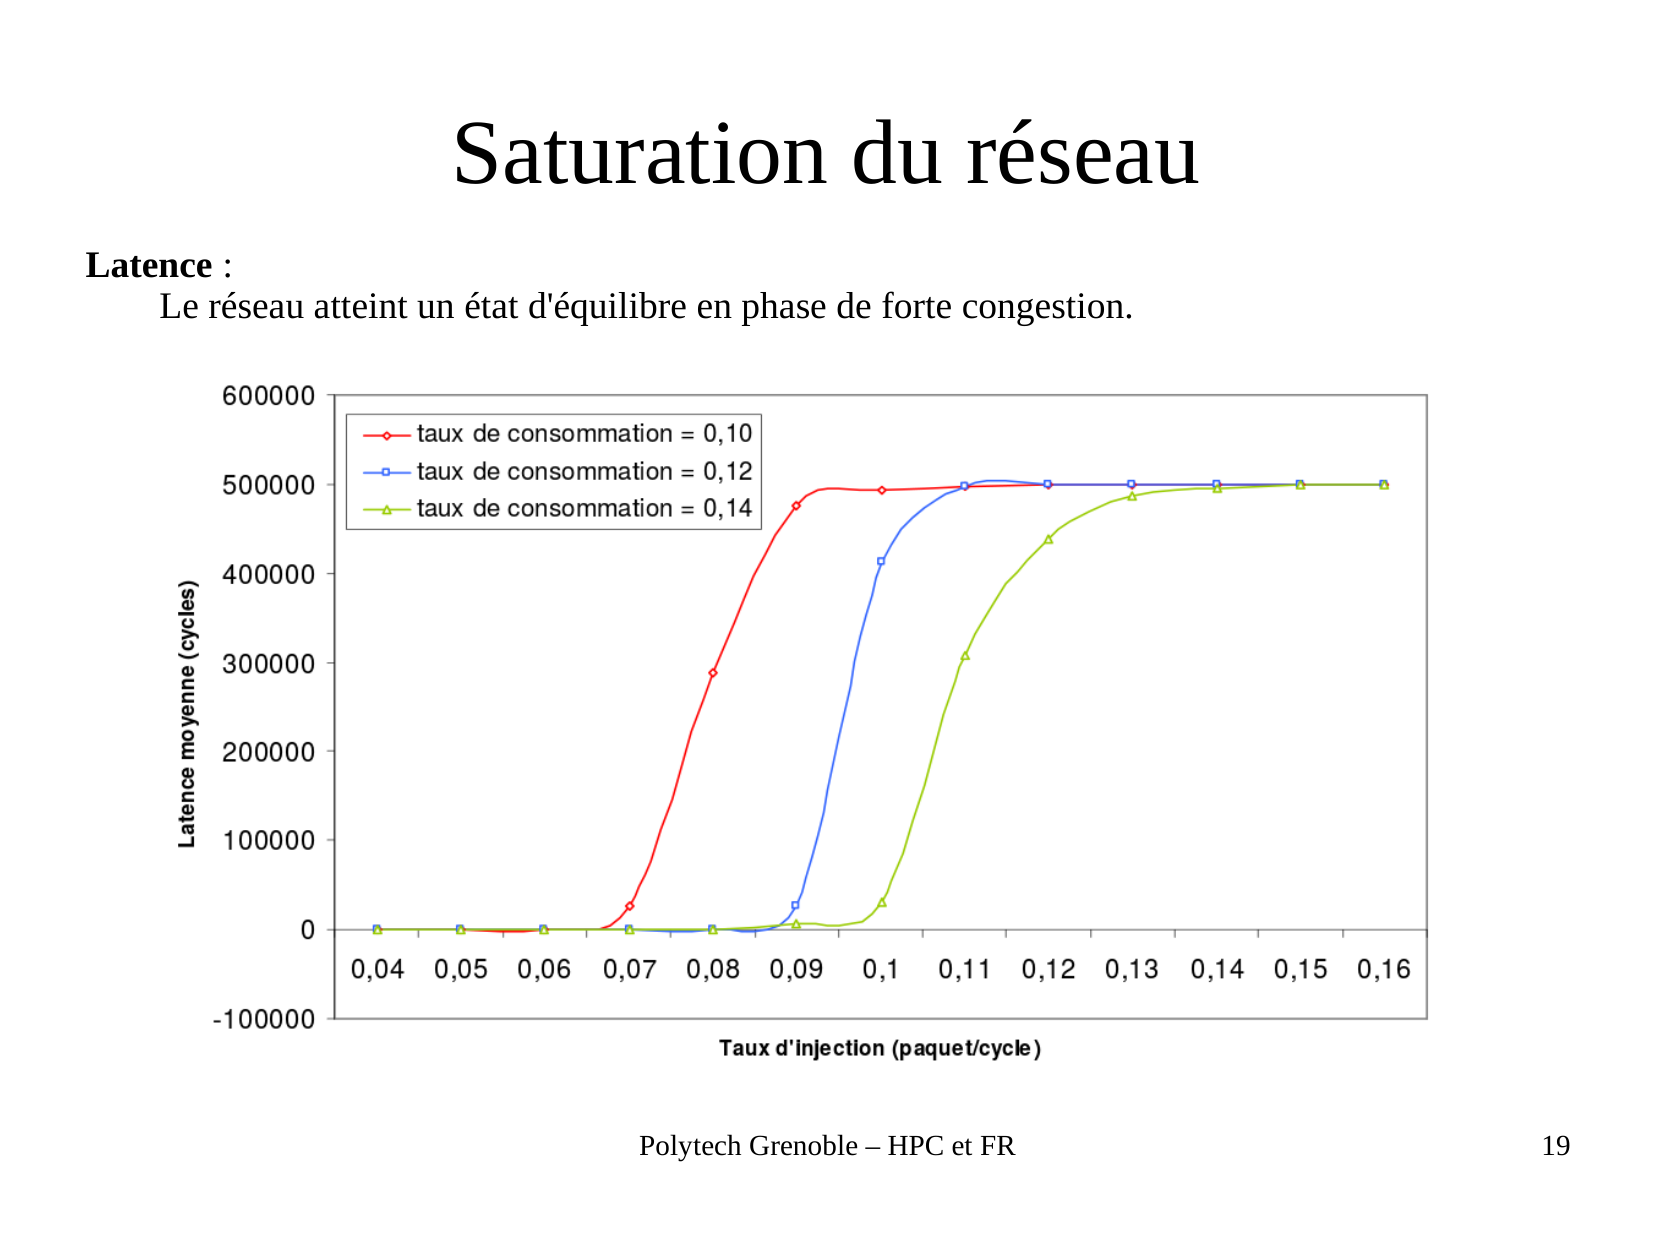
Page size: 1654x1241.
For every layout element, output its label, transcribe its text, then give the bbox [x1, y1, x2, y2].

picture [177, 377, 1433, 1063]
title Saturation du réseau [82, 49, 1571, 257]
text_box Latence : Le réseau atteint un état d'équilibre en phase de forte congestion. [70, 236, 1560, 335]
